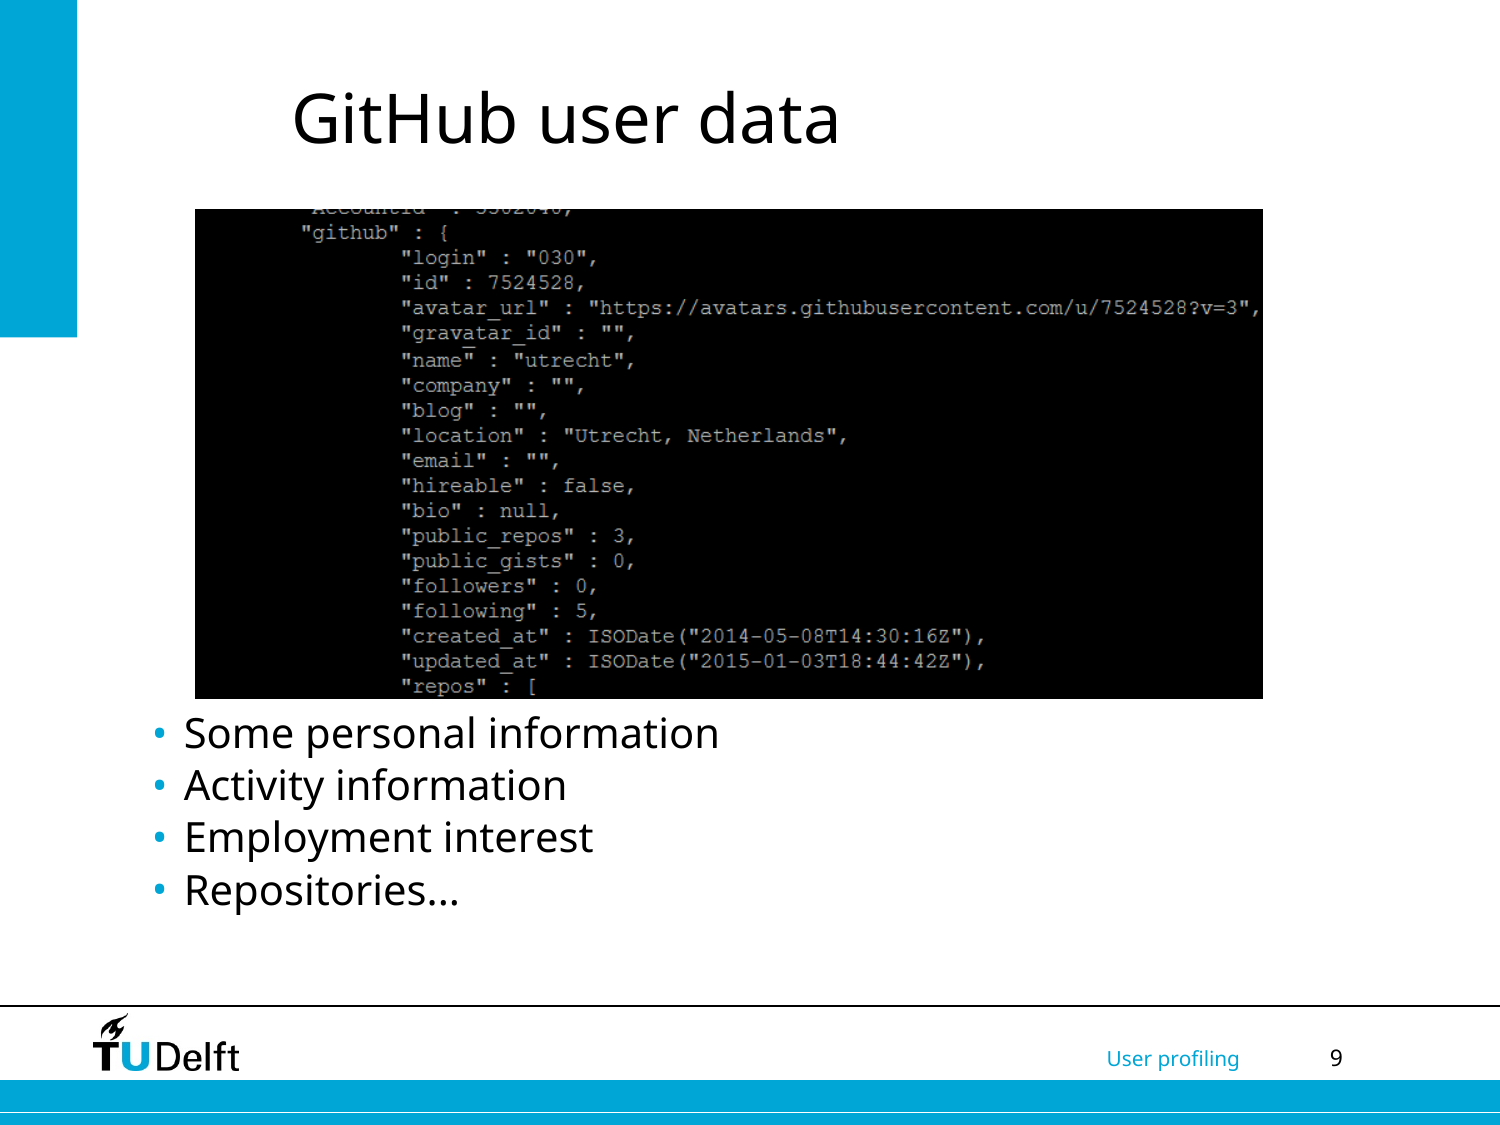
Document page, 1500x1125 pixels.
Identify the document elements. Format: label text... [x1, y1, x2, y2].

picture [93, 1013, 239, 1071]
picture [195, 209, 1263, 699]
list Some personal information Activity information Employment interest Repositories... [151, 705, 1323, 953]
title GitHub user data [150, 74, 1326, 280]
